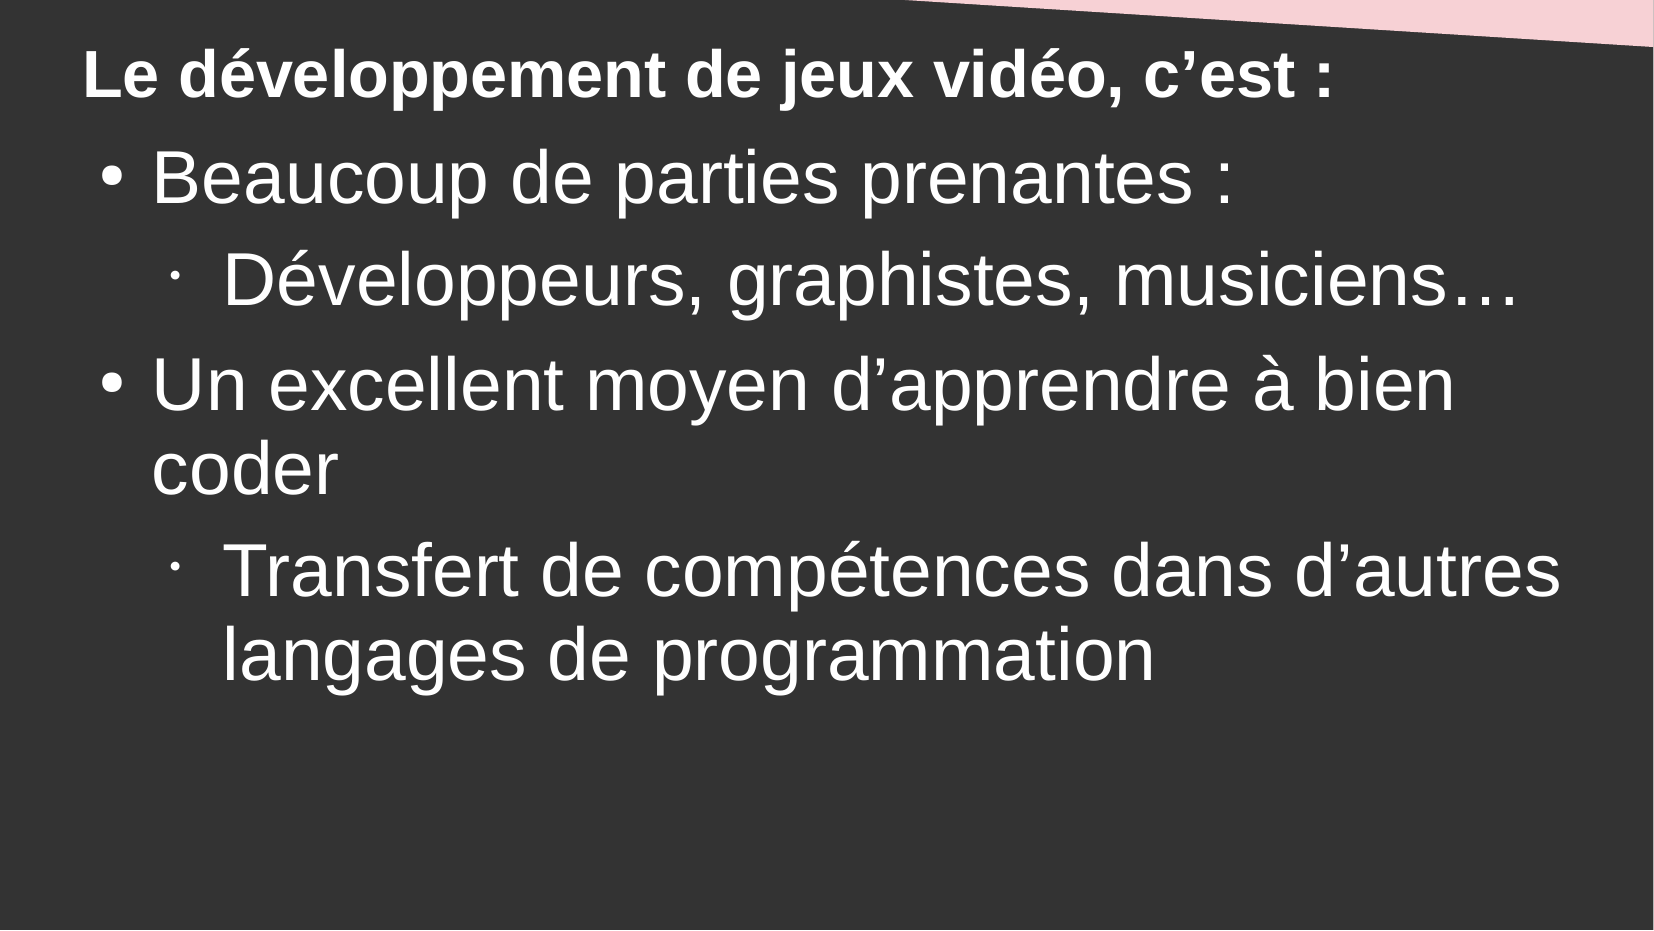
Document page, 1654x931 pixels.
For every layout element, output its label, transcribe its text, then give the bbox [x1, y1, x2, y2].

list Beaucoup de parties prenantes : Développeurs, graphistes, musiciens… Un excellent moyen d’apprendre à bien coder Transfert de compétences dans d’autres langages de programmation [80, 135, 1620, 827]
text_box [904, 0, 1654, 48]
title Le développement de jeux vidéo, c’est : [82, 37, 1571, 112]
